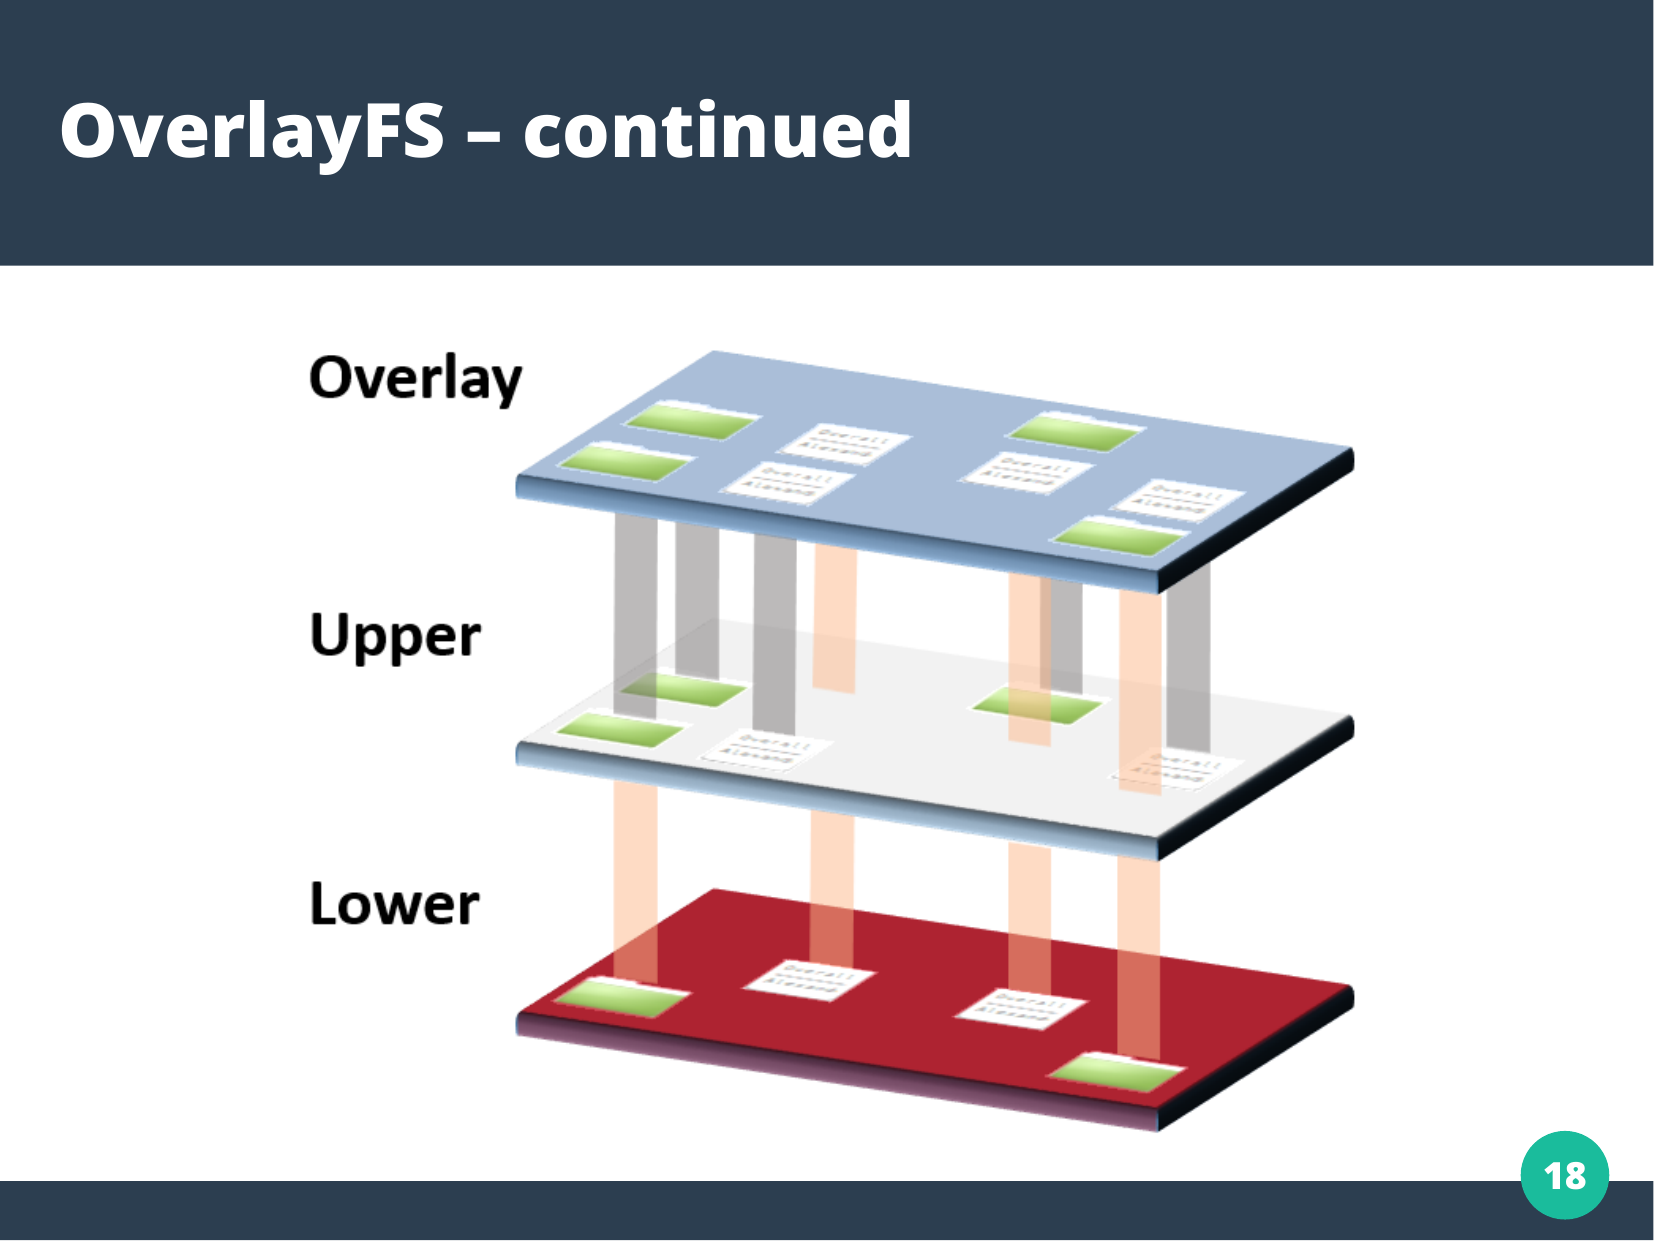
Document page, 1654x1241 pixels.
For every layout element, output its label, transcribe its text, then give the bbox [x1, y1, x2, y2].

title OverlayFS – continued [59, 49, 1595, 207]
picture [282, 324, 1372, 1152]
